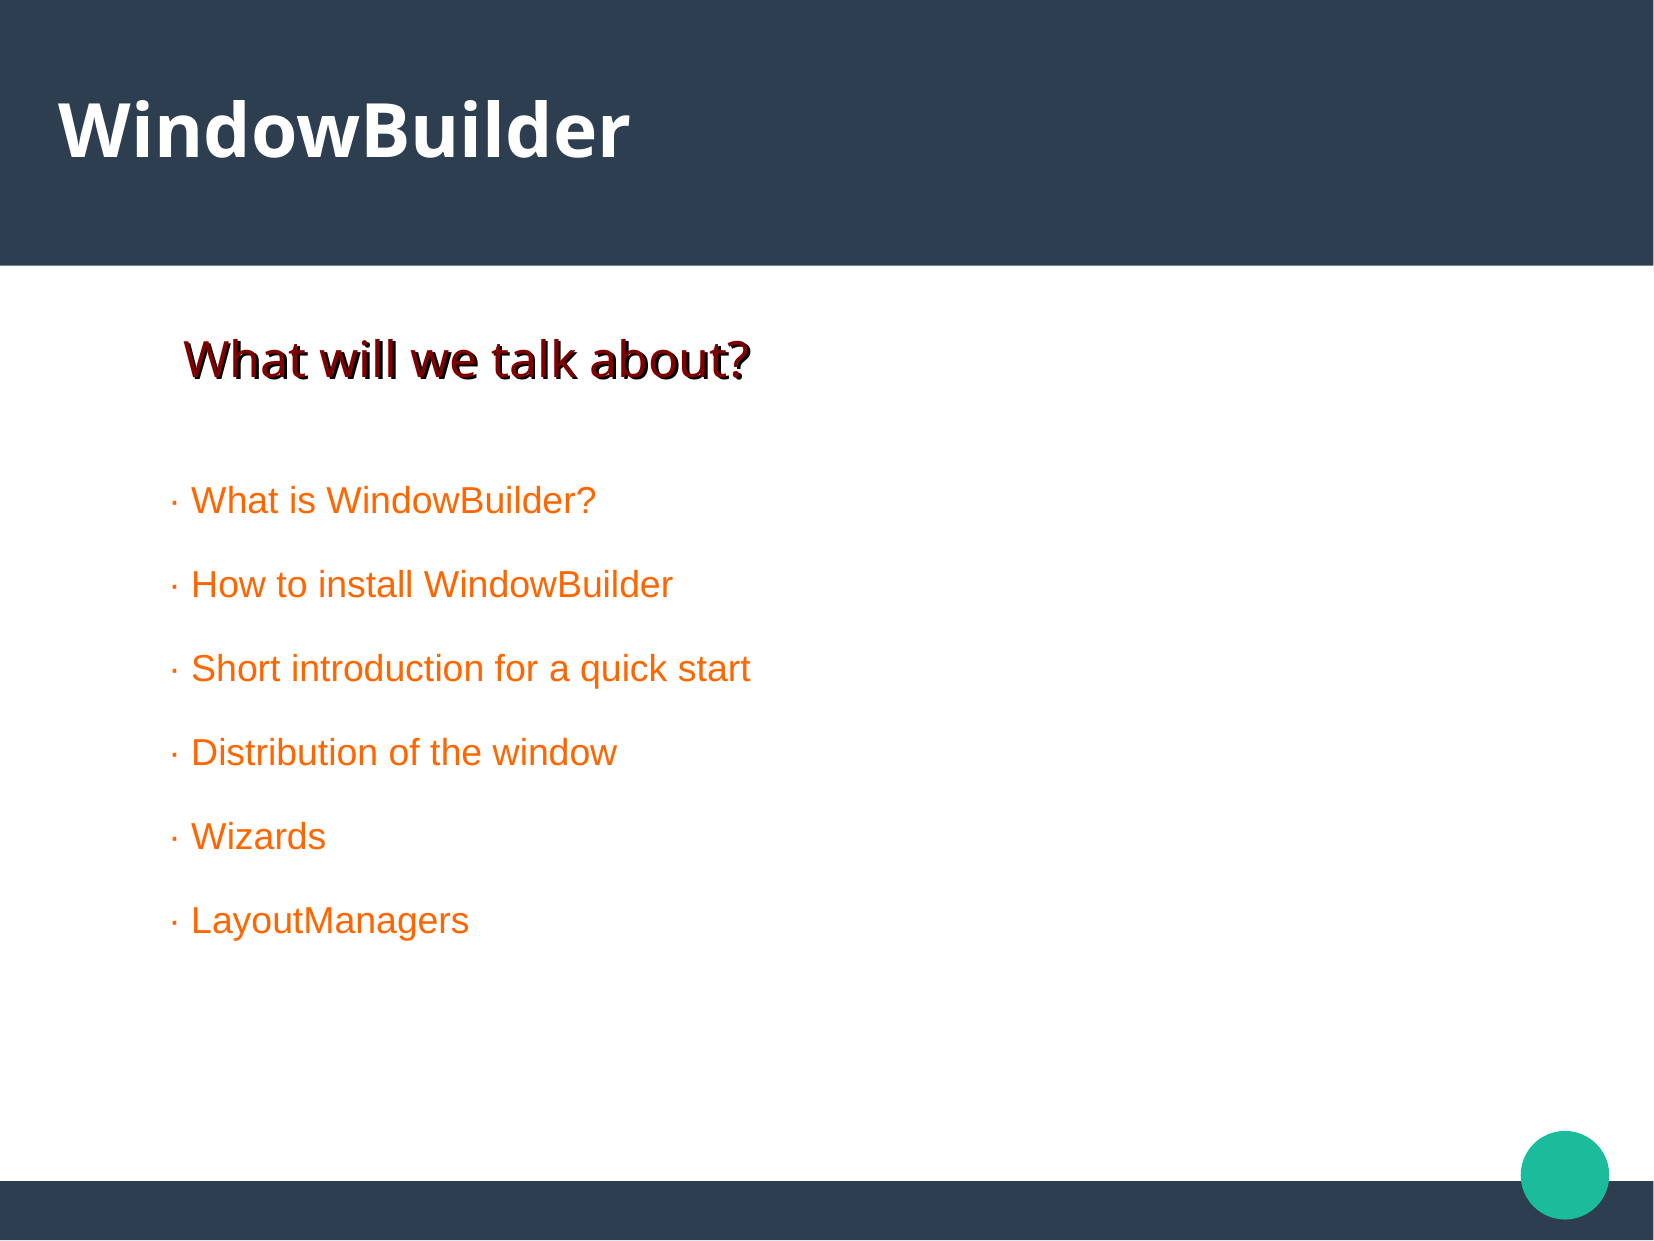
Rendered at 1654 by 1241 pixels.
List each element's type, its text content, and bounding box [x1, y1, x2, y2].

subtitle What will we talk about? [82, 290, 851, 426]
title WindowBuilder [59, 49, 1595, 207]
text_box · What is WindowBuilder? · How to install WindowBuilder · Short introduction for a quick start · Distribution of the window · Wizards · LayoutManagers [153, 472, 1512, 950]
